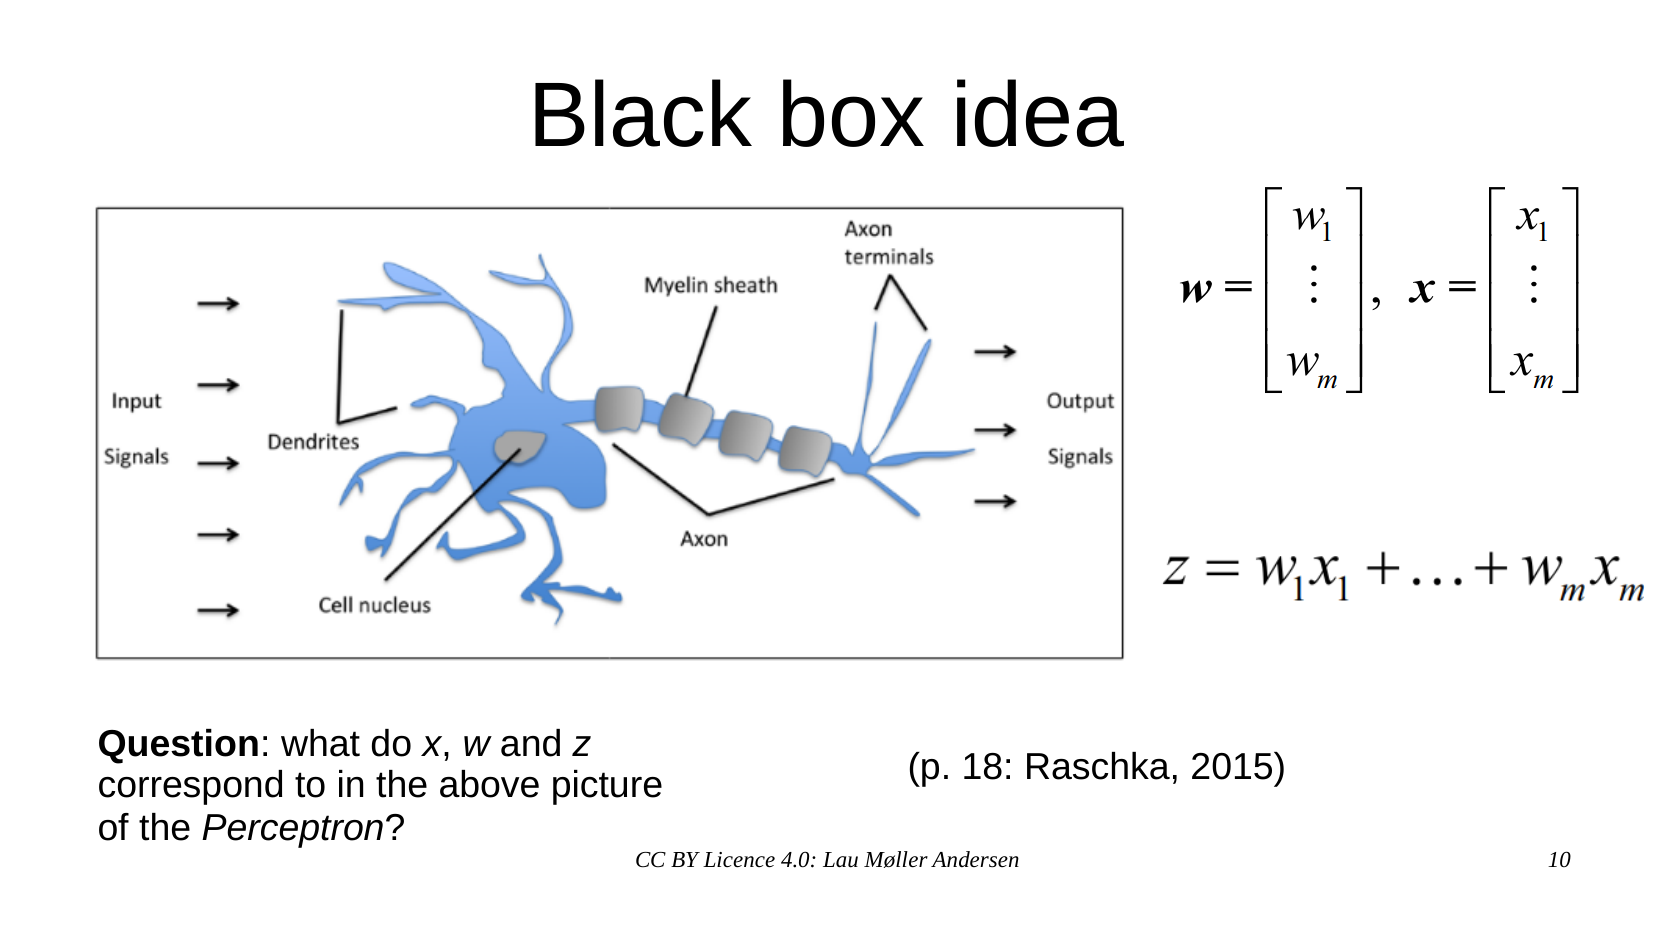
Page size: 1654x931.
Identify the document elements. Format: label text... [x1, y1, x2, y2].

picture [1157, 531, 1654, 612]
picture [82, 153, 1636, 681]
title Black box idea [82, 37, 1571, 193]
text_box Question: what do x, w and z correspond to in the above picture of the Perceptron? [82, 714, 697, 856]
text_box (p. 18: Raschka, 2015) [892, 738, 1418, 796]
